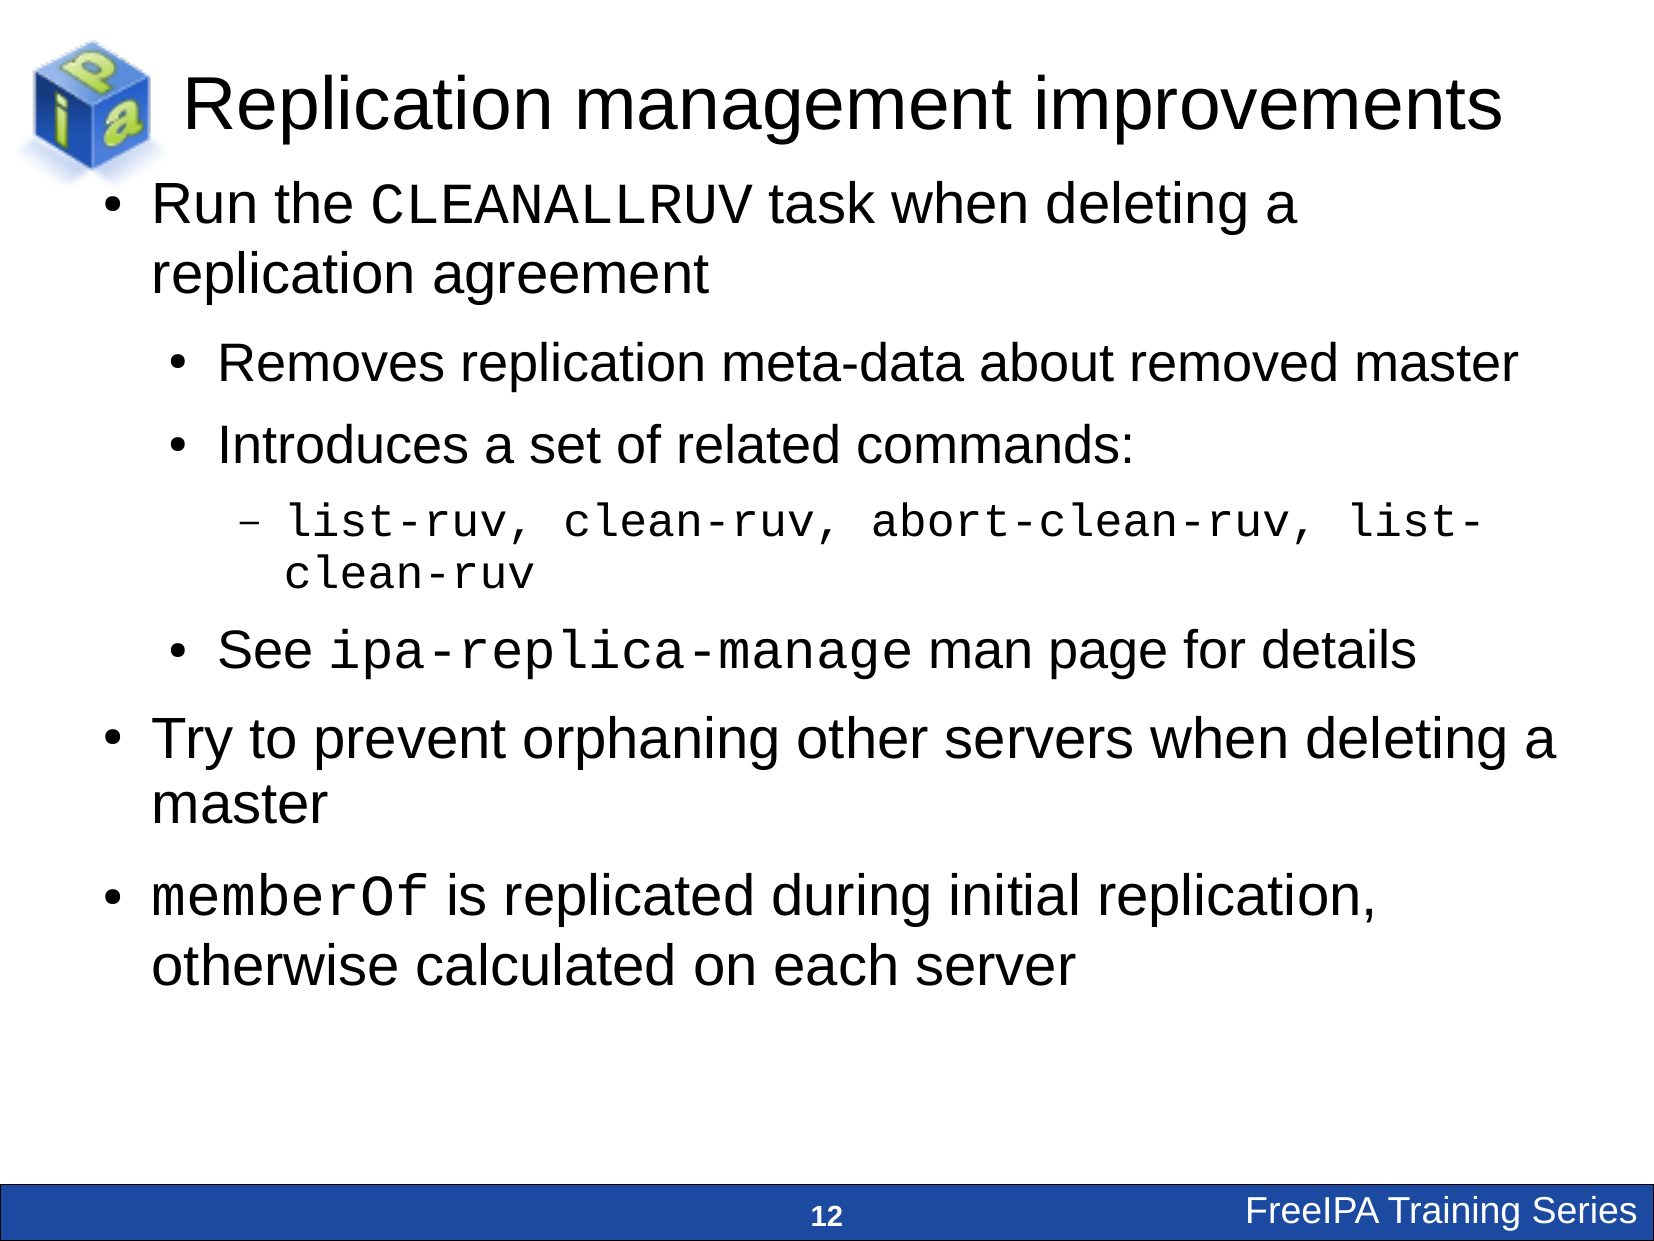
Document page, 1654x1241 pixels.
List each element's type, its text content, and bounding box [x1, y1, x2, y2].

picture [17, 34, 165, 193]
title Replication management improvements [182, 31, 1579, 177]
list Run the CLEANALLRUV task when deleting a replication agreement Removes replication meta-data about removed master Introduces a set of related commands: list-ruv, clean-ruv, abort-clean-ruv, list-clean-ruv See ipa-replica-manage man page for details Try to prevent orphaning other servers when deleting a master memberOf is replicated during initial replication, otherwise calculated on each server [86, 170, 1575, 1002]
